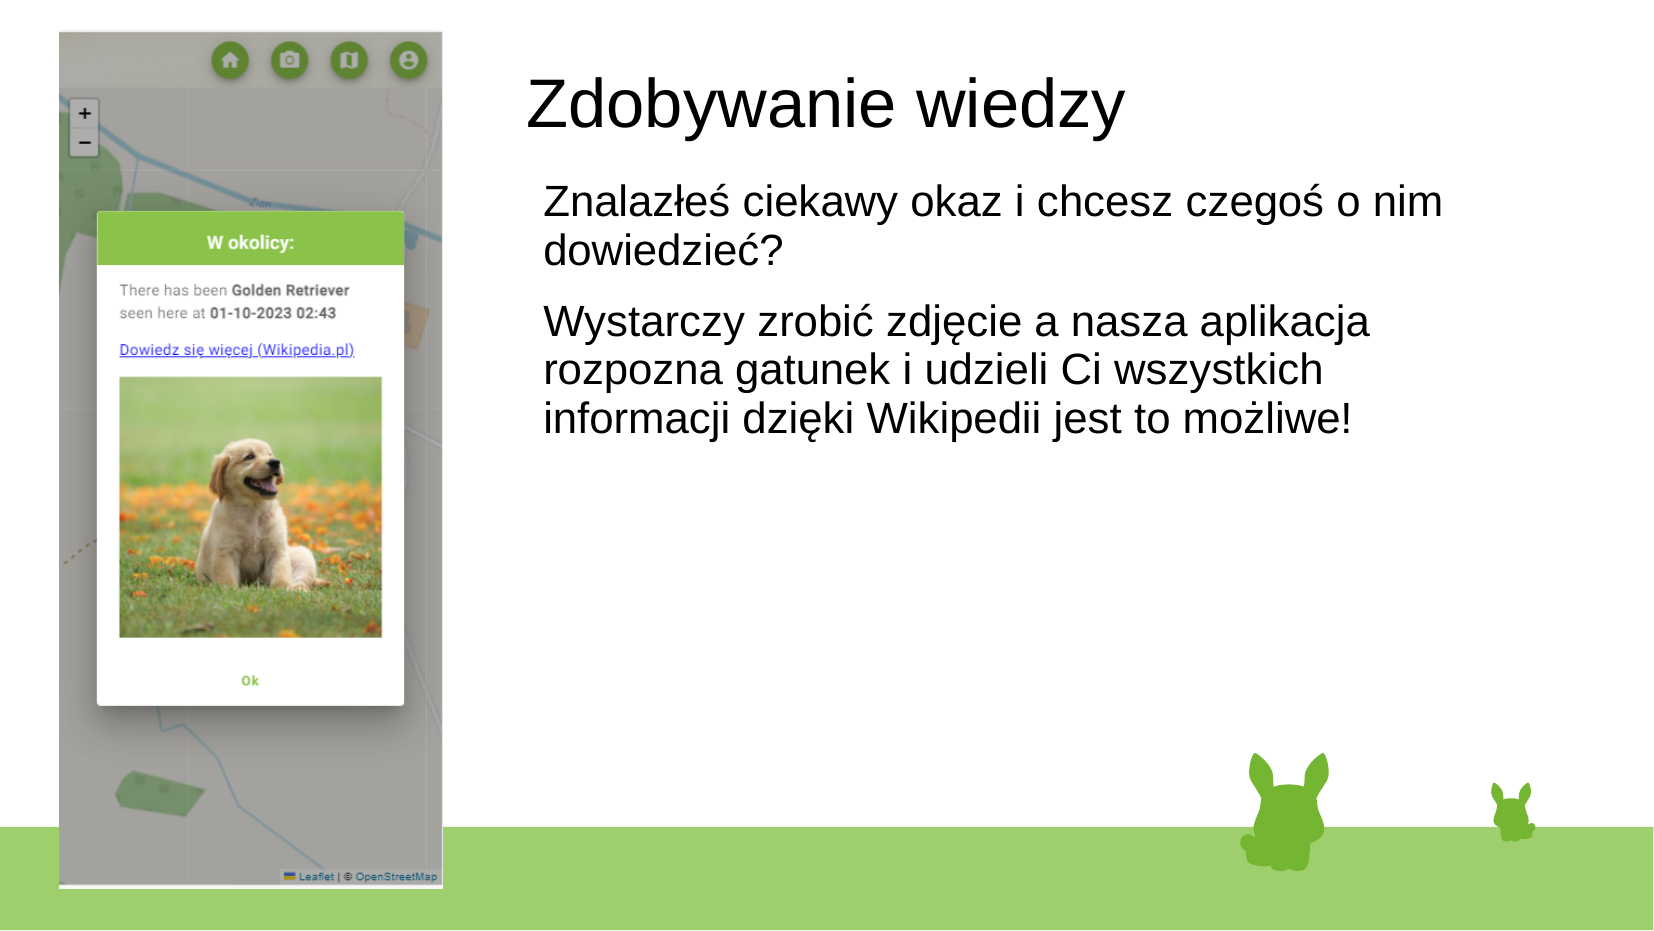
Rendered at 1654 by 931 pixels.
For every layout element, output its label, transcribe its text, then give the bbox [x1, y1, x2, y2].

list Znalazłeś ciekawy okaz i chcesz czegoś o nim dowiedzieć? Wystarczy zrobić zdjęcie a nasza aplikacja rozpozna gatunek i udzieli Ci wszystkich informacji dzięki Wikipedii jest to możliwe! [472, 177, 1477, 473]
title Zdobywanie wiedzy [443, 29, 1565, 178]
picture [59, 29, 443, 889]
